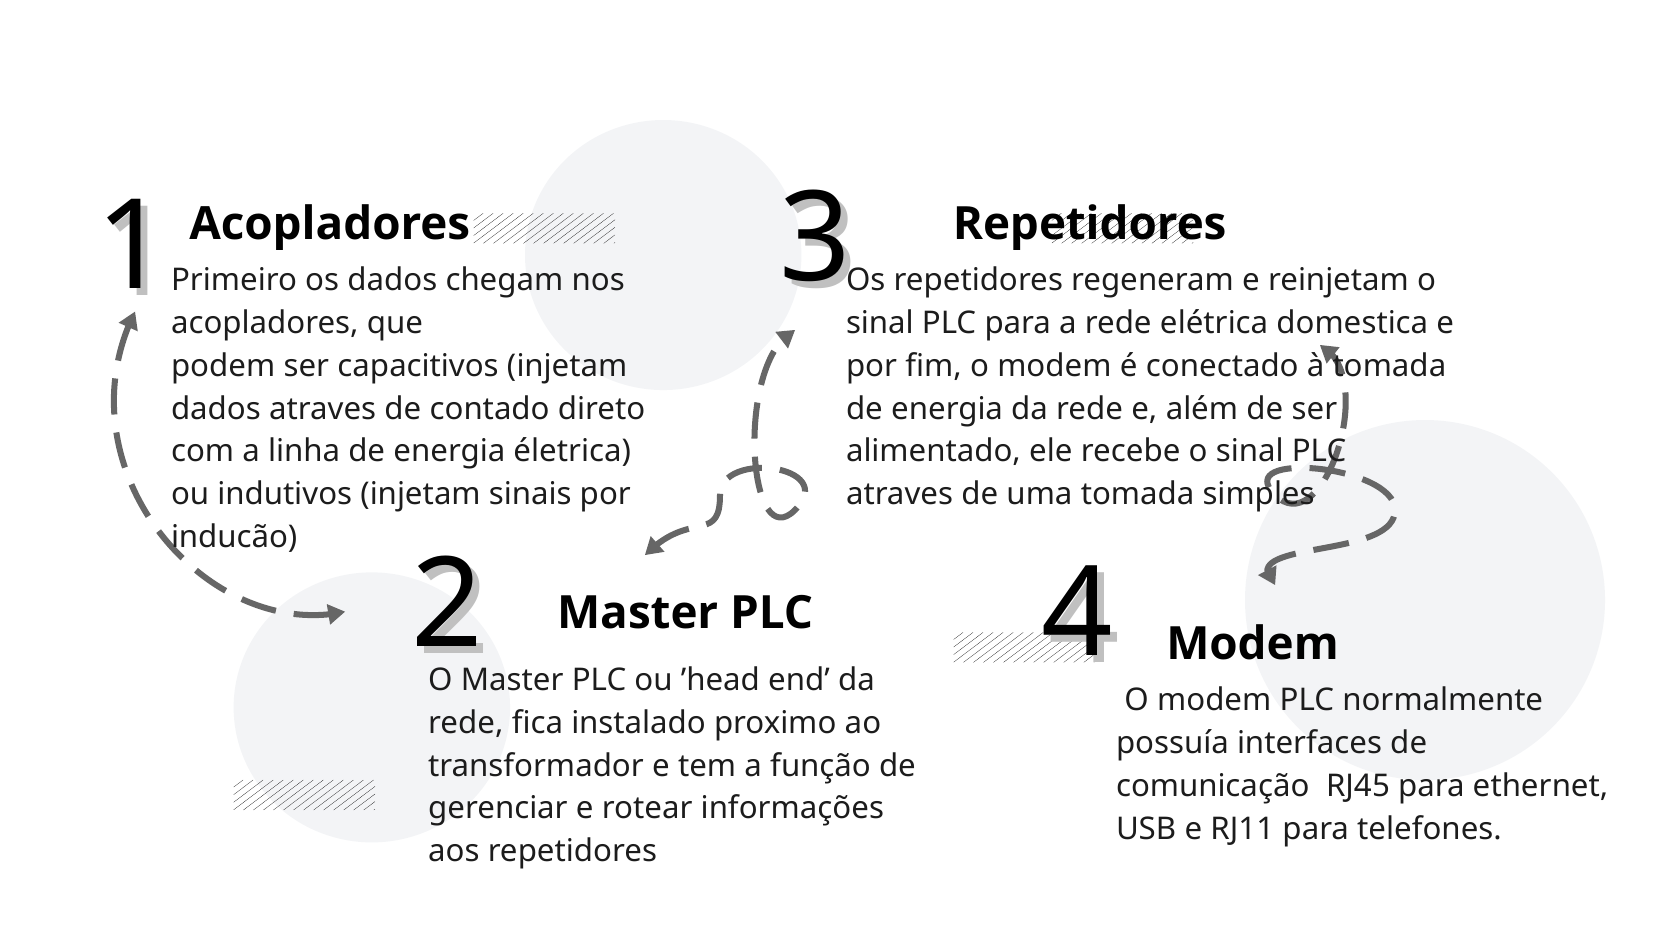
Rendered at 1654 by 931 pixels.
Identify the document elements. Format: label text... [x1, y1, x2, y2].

text_box O Master PLC ou ’head end’ da rede, fica instalado proximo ao transformador e tem a função de gerenciar e rotear informações aos repetidores [413, 649, 939, 846]
text_box Repetidores [945, 182, 1300, 305]
text_box Acopladores [262, 182, 562, 305]
text_box 1 [81, 147, 262, 333]
text_box 4 [1026, 514, 1207, 701]
text_box O modem PLC normalmente possuía interfaces de comunicação RJ45 para ethernet, USB e RJ11 para telefones. [1101, 670, 1627, 867]
text_box Master PLC [542, 572, 886, 694]
text_box 2 [396, 505, 577, 691]
text_box Os repetidores regeneram e reinjetam o sinal PLC para a rede elétrica domestica e por fim, o modem é conectado à tomada de energia da rede e, além de ser alimentado, ele recebe o sinal PLC atraves de uma tomada simples [831, 250, 1477, 555]
text_box 3 [764, 139, 945, 325]
text_box Modem [1207, 602, 1407, 681]
text_box Primeiro os dados chegam nos acopladores, que podem ser capacitivos (injetam dados atraves de contado direto com a linha de energia életrica) ou indutivos (injetam sinais por inducão) [156, 250, 682, 519]
